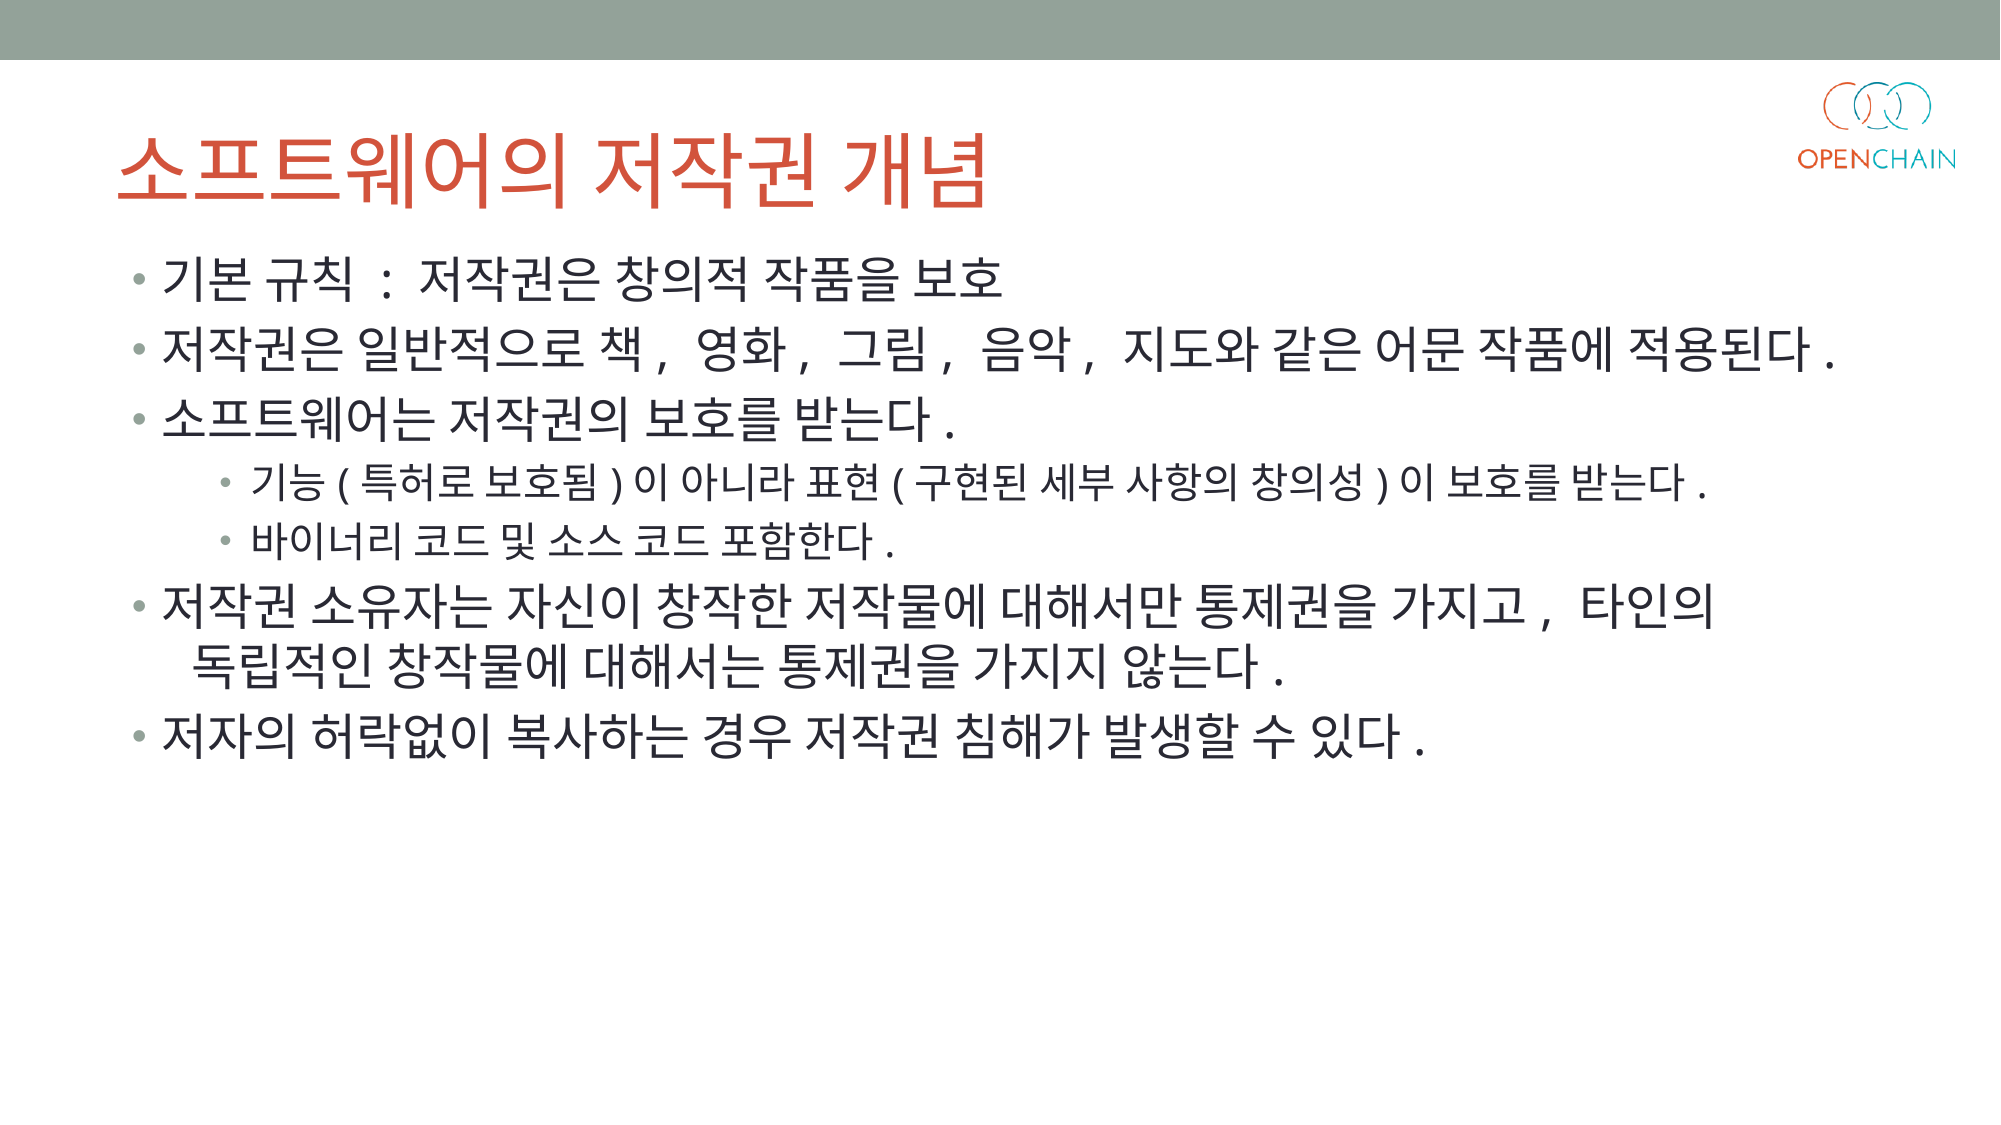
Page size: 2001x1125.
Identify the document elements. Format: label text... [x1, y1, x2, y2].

title 소프트웨어의 저작권 개념 [99, 87, 1900, 251]
list 기본 규칙 : 저작권은 창의적 작품을 보호 저작권은 일반적으로 책, 영화, 그림, 음악, 지도와 같은 어문 작품에 적용된다. 소프트웨어는 저작권의 보호를 받는다. 기능(특허로 보호됨)이 아니라 표현(구현된 세부 사항의 창의성)이 보호를 받는다. 바이너리 코드 및 소스 코드 포함한다. 저작권 소유자는 자신이 창작한 저작물에 대해서만 통제권을 가지고, 타인의 독립적인 창작물에 대해서는 통제권을 가지지 않는다. 저자의 허락없이 복사하는 경우 저작권 침해가 발생할 수 있다. [116, 241, 1863, 1061]
